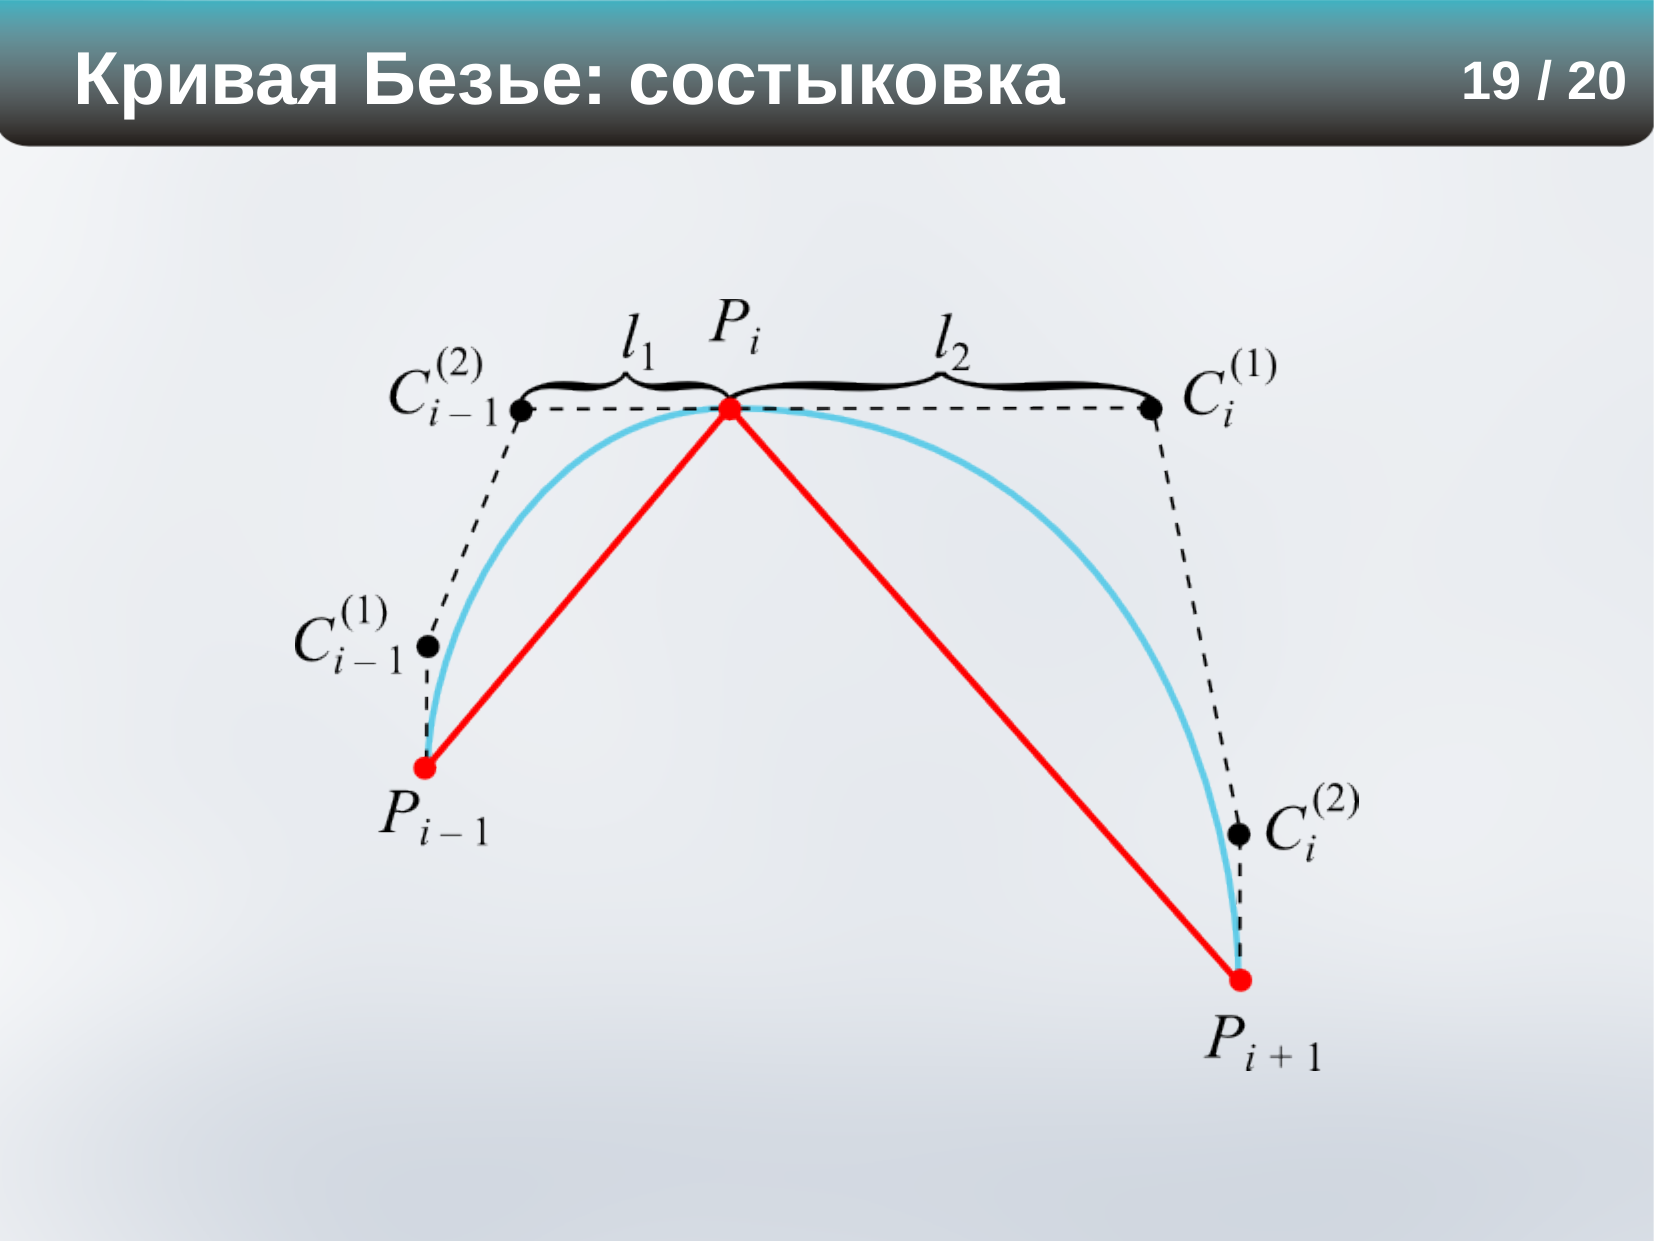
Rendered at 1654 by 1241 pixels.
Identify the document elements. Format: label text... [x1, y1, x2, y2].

text_box Кривая Безье: состыковка [59, 29, 1359, 129]
text_box <number> / 20 [1446, 42, 1654, 179]
picture [0, 0, 1654, 1241]
